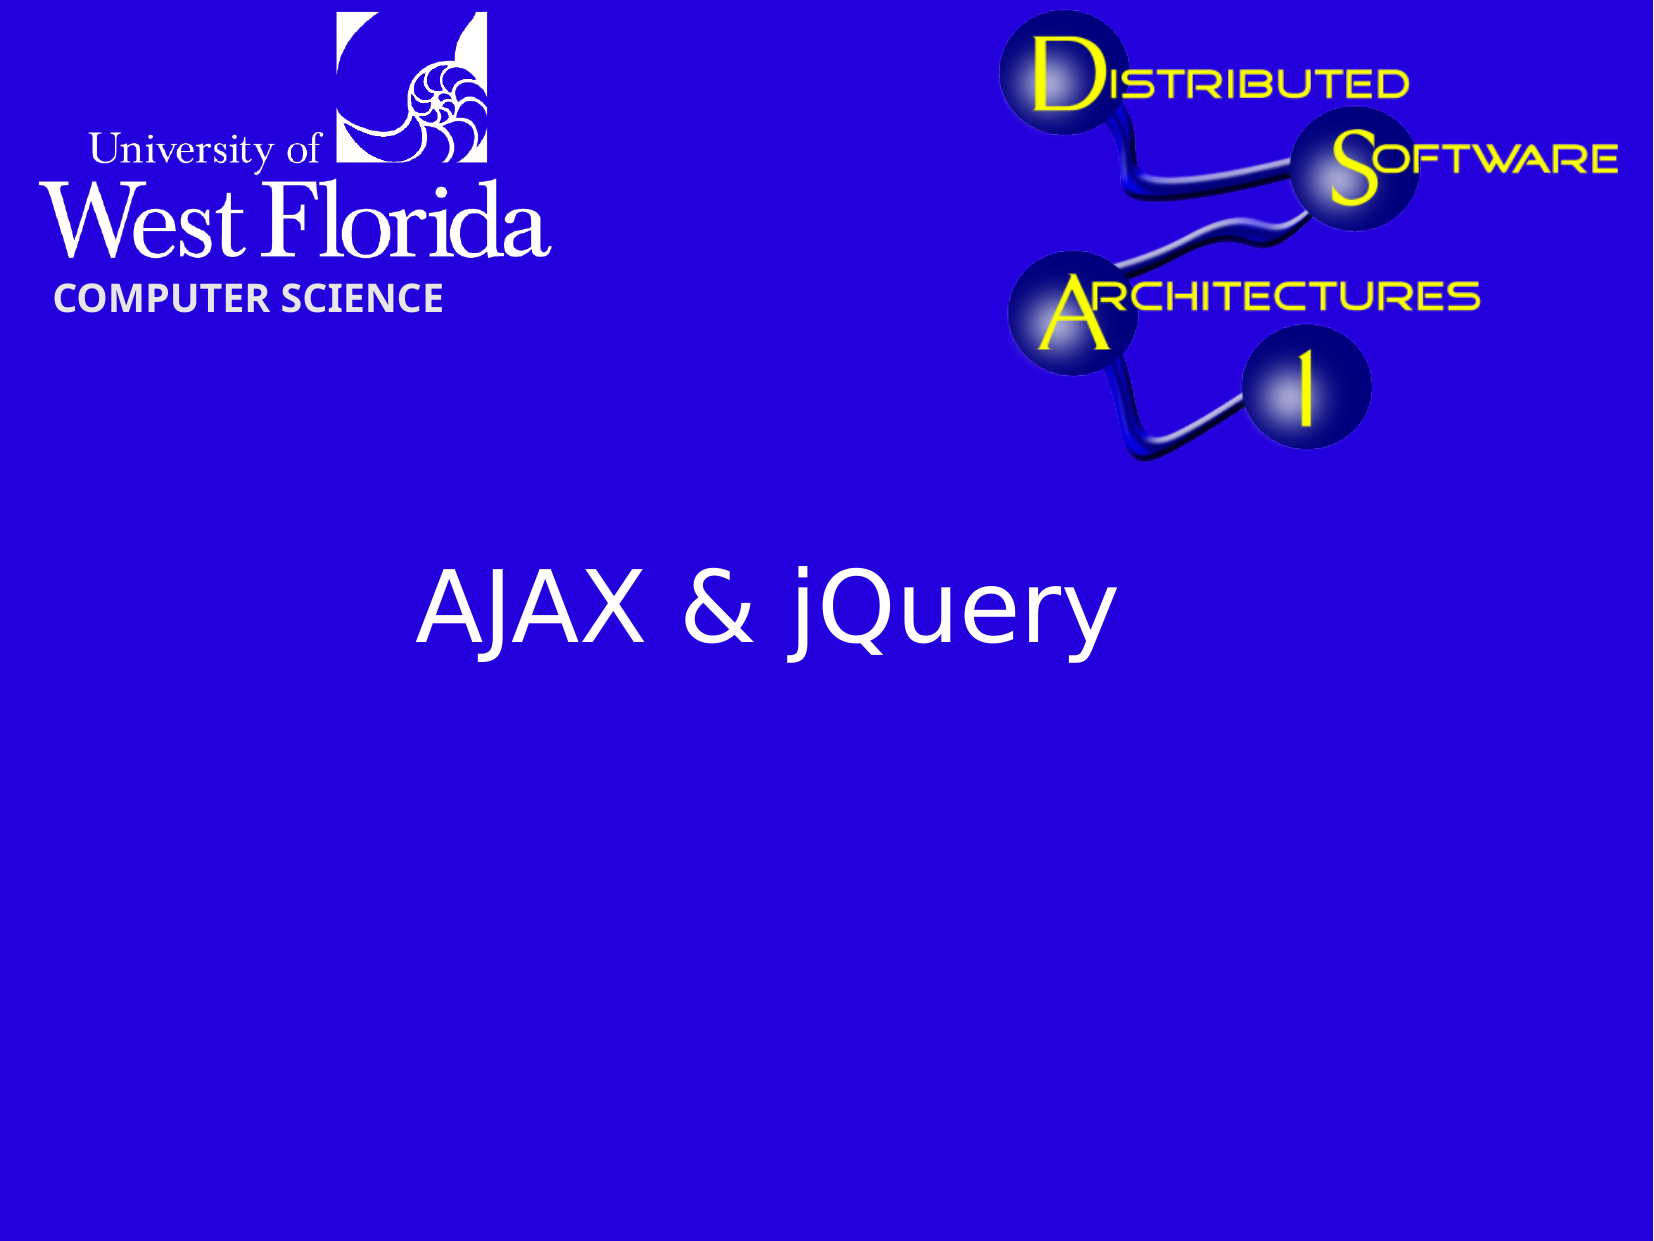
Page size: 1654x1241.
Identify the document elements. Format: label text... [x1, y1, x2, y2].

text_box COMPUTER SCIENCE [37, 262, 563, 325]
picture [910, 0, 1653, 506]
text_box AJAX & jQuery [112, 426, 1426, 1080]
picture [37, 0, 559, 262]
